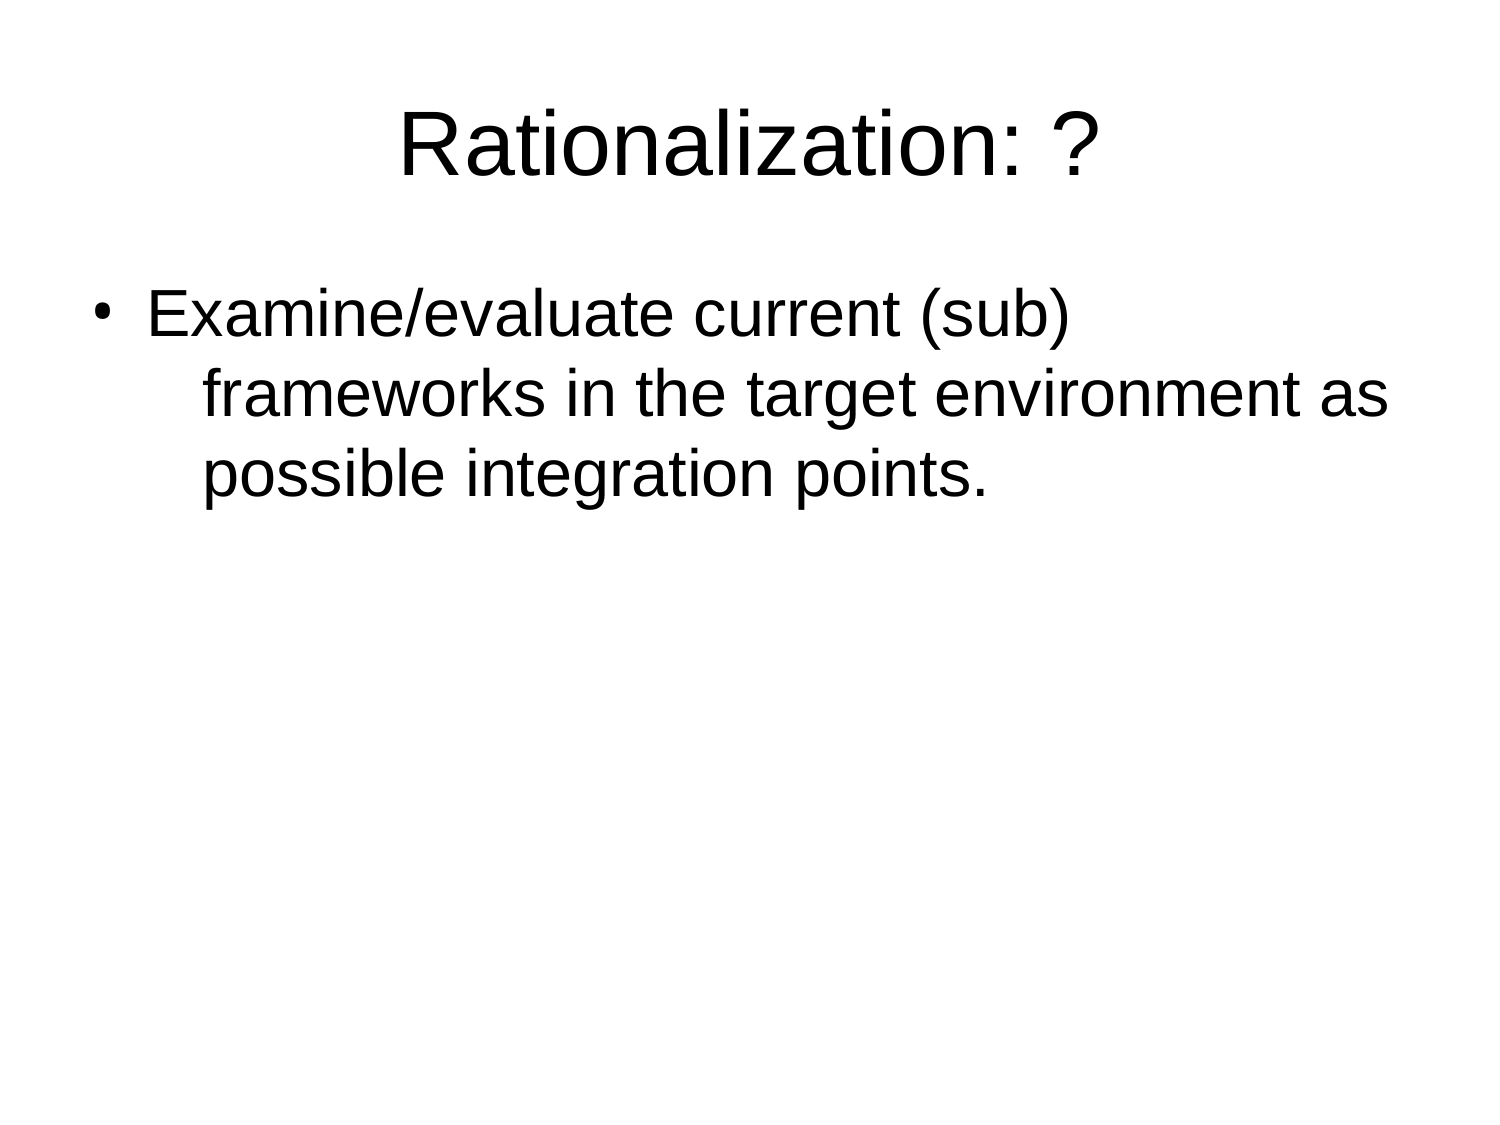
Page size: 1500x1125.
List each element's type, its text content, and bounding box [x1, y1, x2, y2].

title Rationalization: ? [75, 45, 1426, 233]
list Examine/evaluate current (sub) frameworks in the target environment as possible integration points. [75, 262, 1426, 1005]
